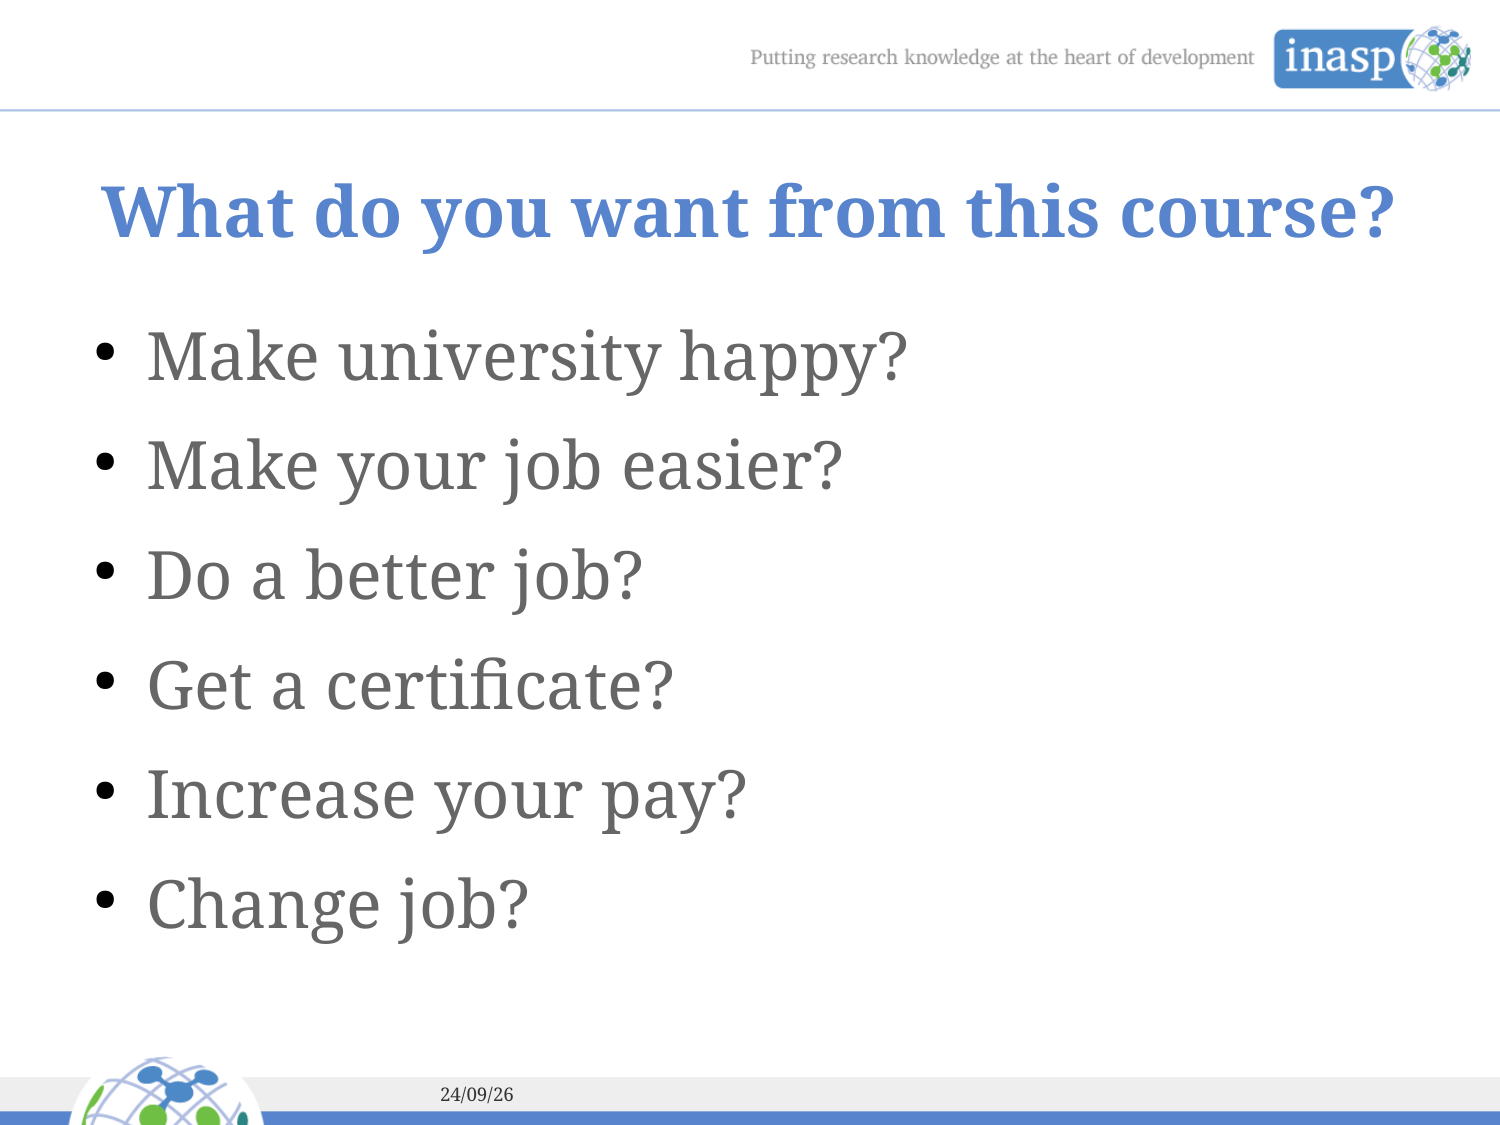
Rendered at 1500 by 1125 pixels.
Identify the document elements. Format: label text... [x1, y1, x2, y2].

picture [0, 0, 1500, 1125]
title What do you want from this course? [75, 129, 1426, 313]
list Make university happy? Make your job easier? Do a better job? Get a certificate? Increase your pay? Change job? [75, 313, 1426, 967]
